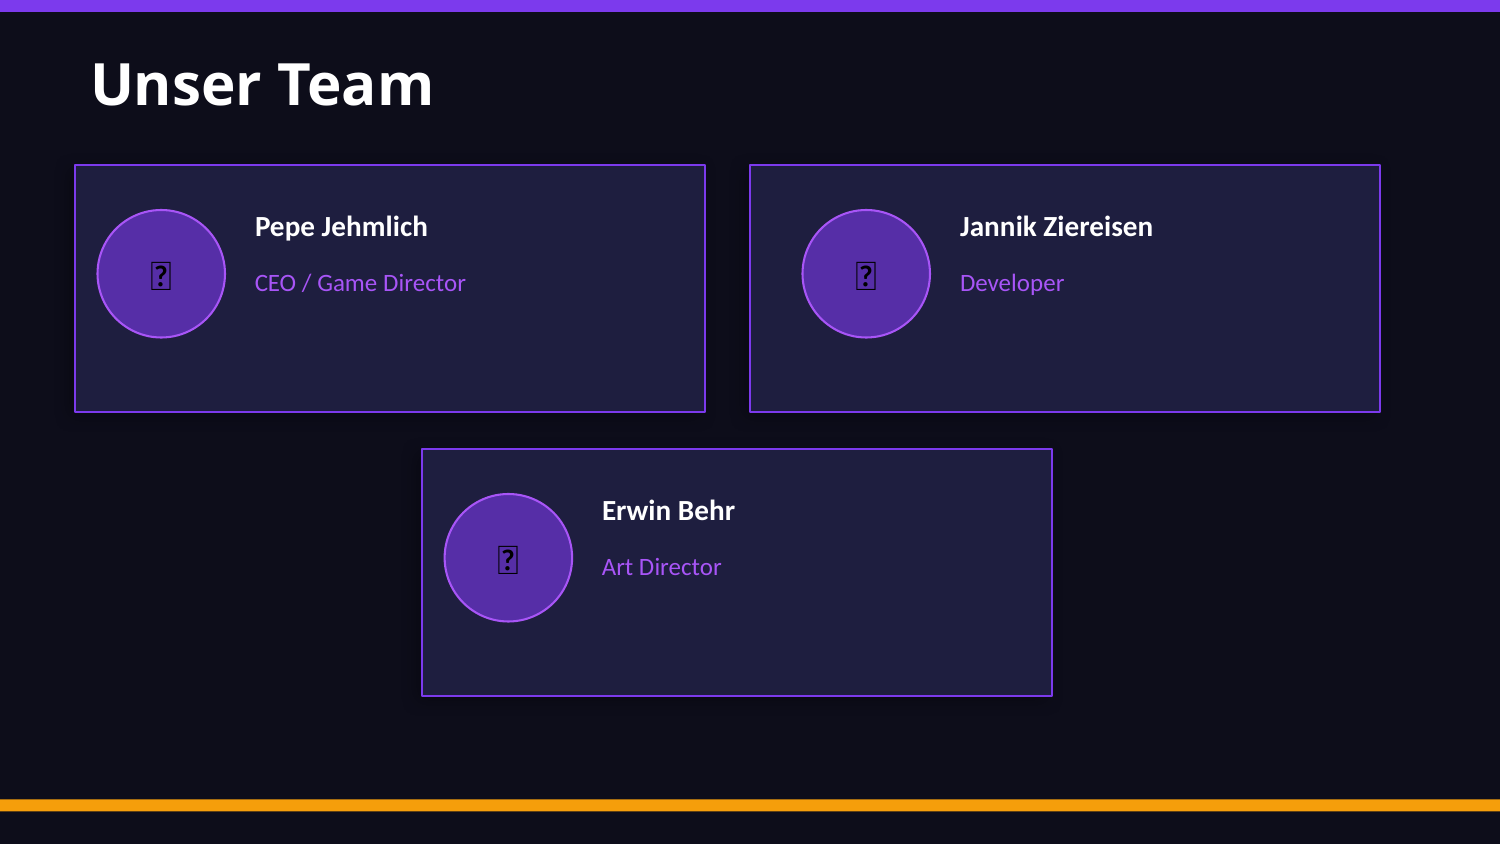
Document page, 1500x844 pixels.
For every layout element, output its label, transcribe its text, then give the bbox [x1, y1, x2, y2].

text_box Pepe Jehmlich [239, 194, 690, 255]
text_box Art Director [587, 538, 1038, 592]
text_box 👤 [802, 210, 930, 338]
text_box [74, 165, 705, 413]
text_box 👤 [97, 210, 225, 338]
text_box [422, 448, 1053, 697]
text_box [0, 799, 1500, 812]
text_box CEO / Game Director [239, 255, 690, 308]
text_box Unser Team [74, 37, 1425, 128]
text_box [749, 165, 1380, 413]
text_box Developer [944, 255, 1395, 308]
text_box Erwin Behr [587, 478, 1038, 538]
text_box 👤 [444, 493, 573, 622]
text_box [0, 0, 1500, 12]
text_box Jannik Ziereisen [944, 194, 1395, 255]
